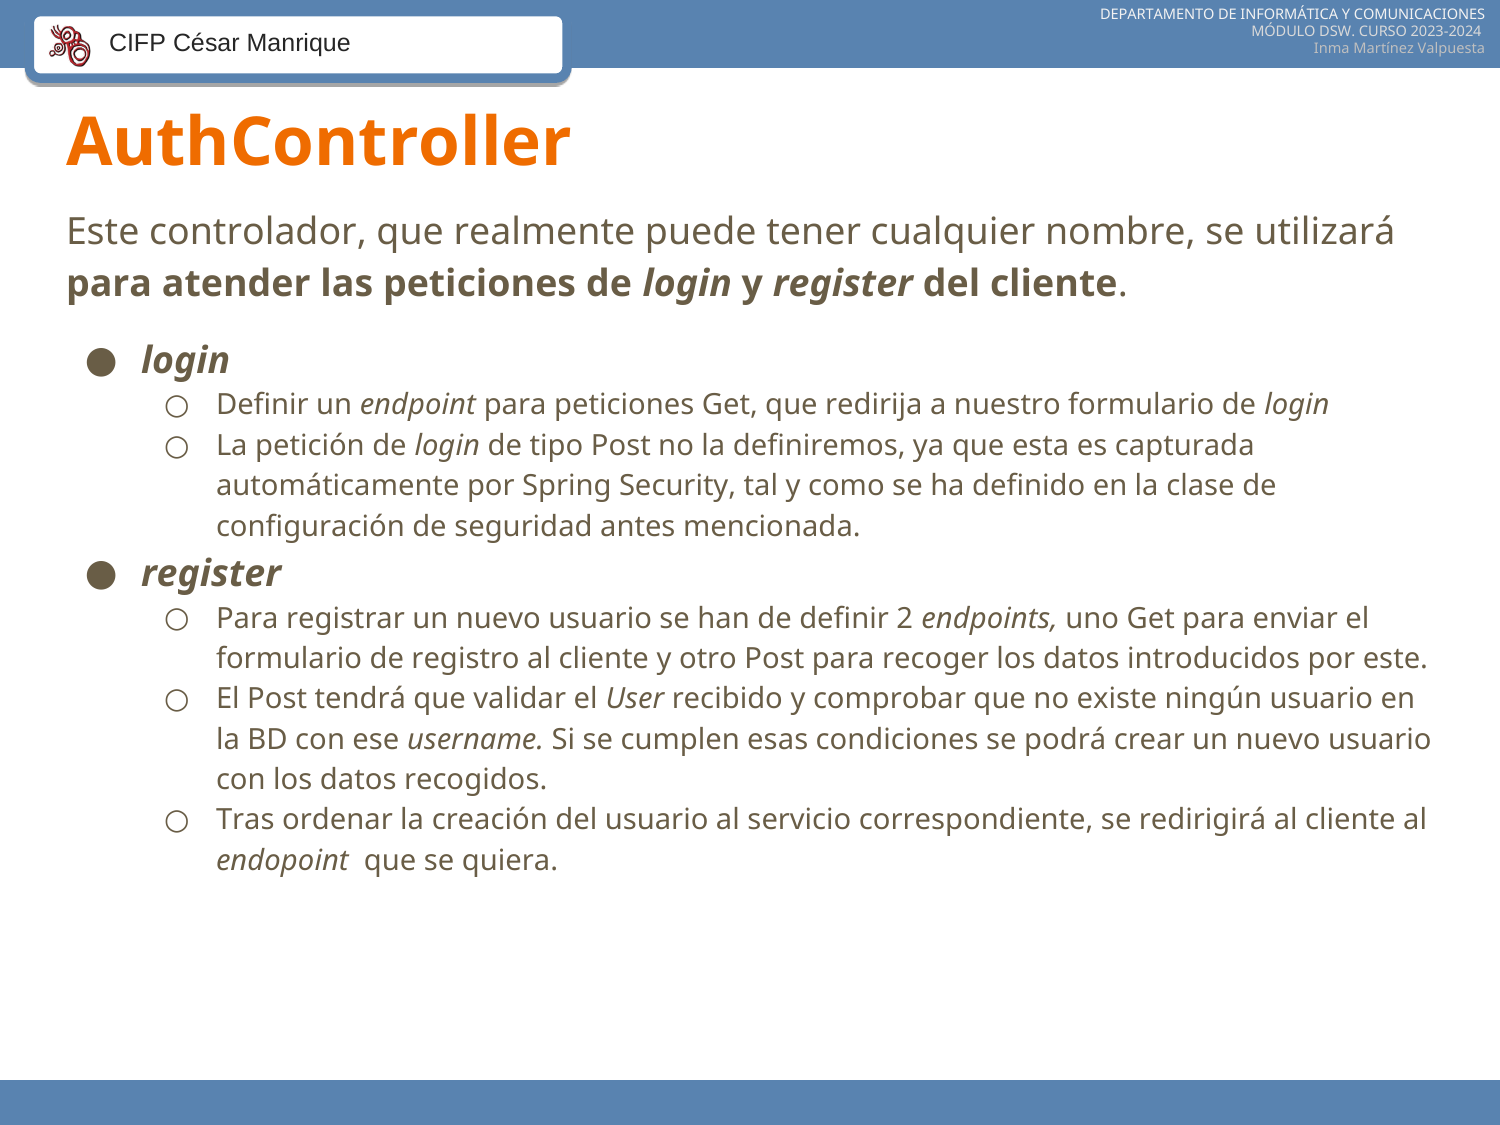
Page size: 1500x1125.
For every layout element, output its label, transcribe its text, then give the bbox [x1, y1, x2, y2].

title AuthController [51, 82, 1449, 185]
picture [47, 23, 93, 67]
list Este controlador, que realmente puede tener cualquier nombre, se utilizará para atender las peticiones de login y register del cliente. login Definir un endpoint para peticiones Get, que redirija a nuestro formulario de login La petición de login de tipo Post no la definiremos, ya que esta es capturada automáticamente por Spring Security, tal y como se ha definido en la clase de configuración de seguridad antes mencionada. register Para registrar un nuevo usuario se han de definir 2 endpoints, uno Get para enviar el formulario de registro al cliente y otro Post para recoger los datos introducidos por este. El Post tendrá que validar el User recibido y comprobar que no existe ningún usuario en la BD con ese username. Si se cumplen esas condiciones se podrá crear un nuevo usuario con los datos recogidos. Tras ordenar la creación del usuario al servicio correspondiente, se redirigirá al cliente al endopoint que se quiera. [51, 185, 1449, 1101]
